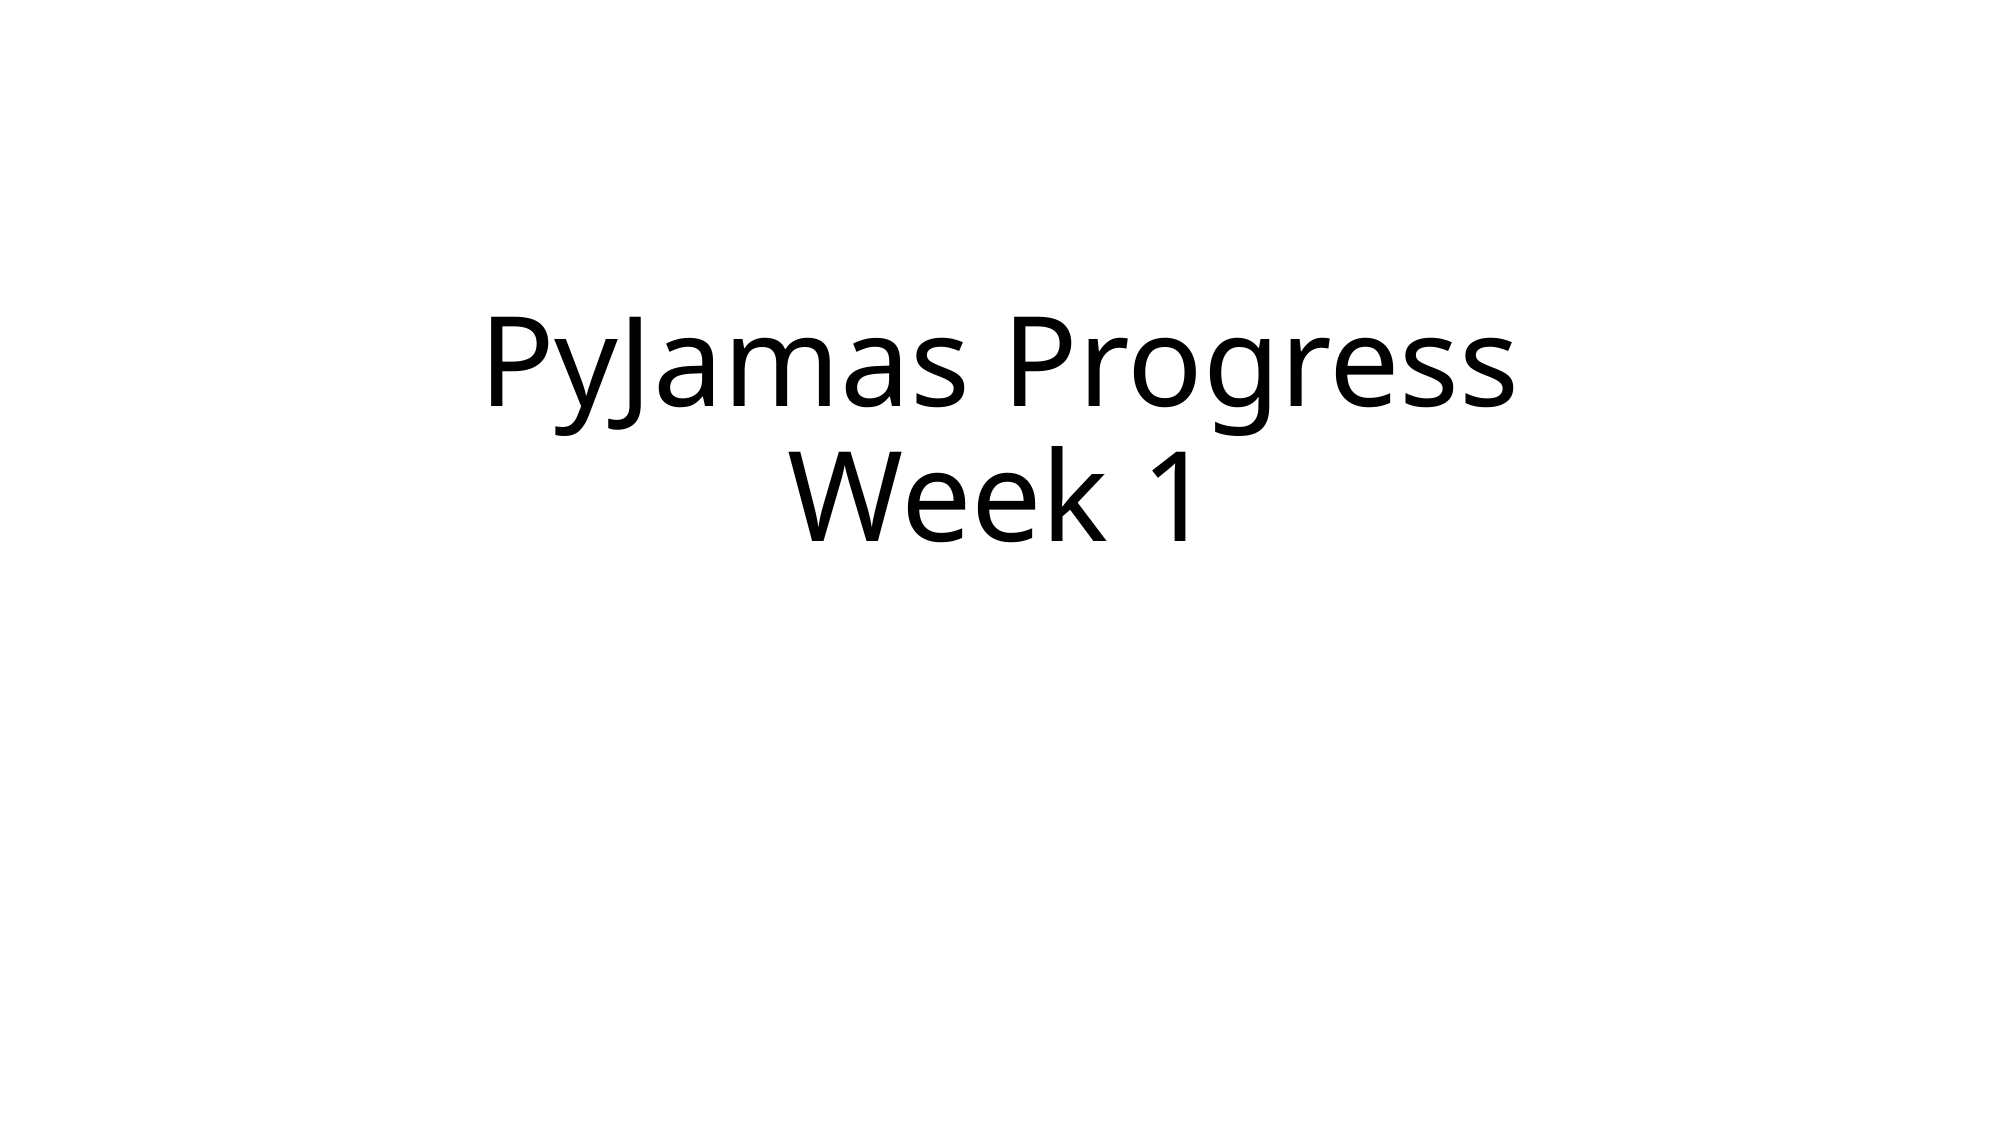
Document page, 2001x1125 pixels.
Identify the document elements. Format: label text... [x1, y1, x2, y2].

title PyJamas Progress Week 1 [249, 184, 1750, 576]
